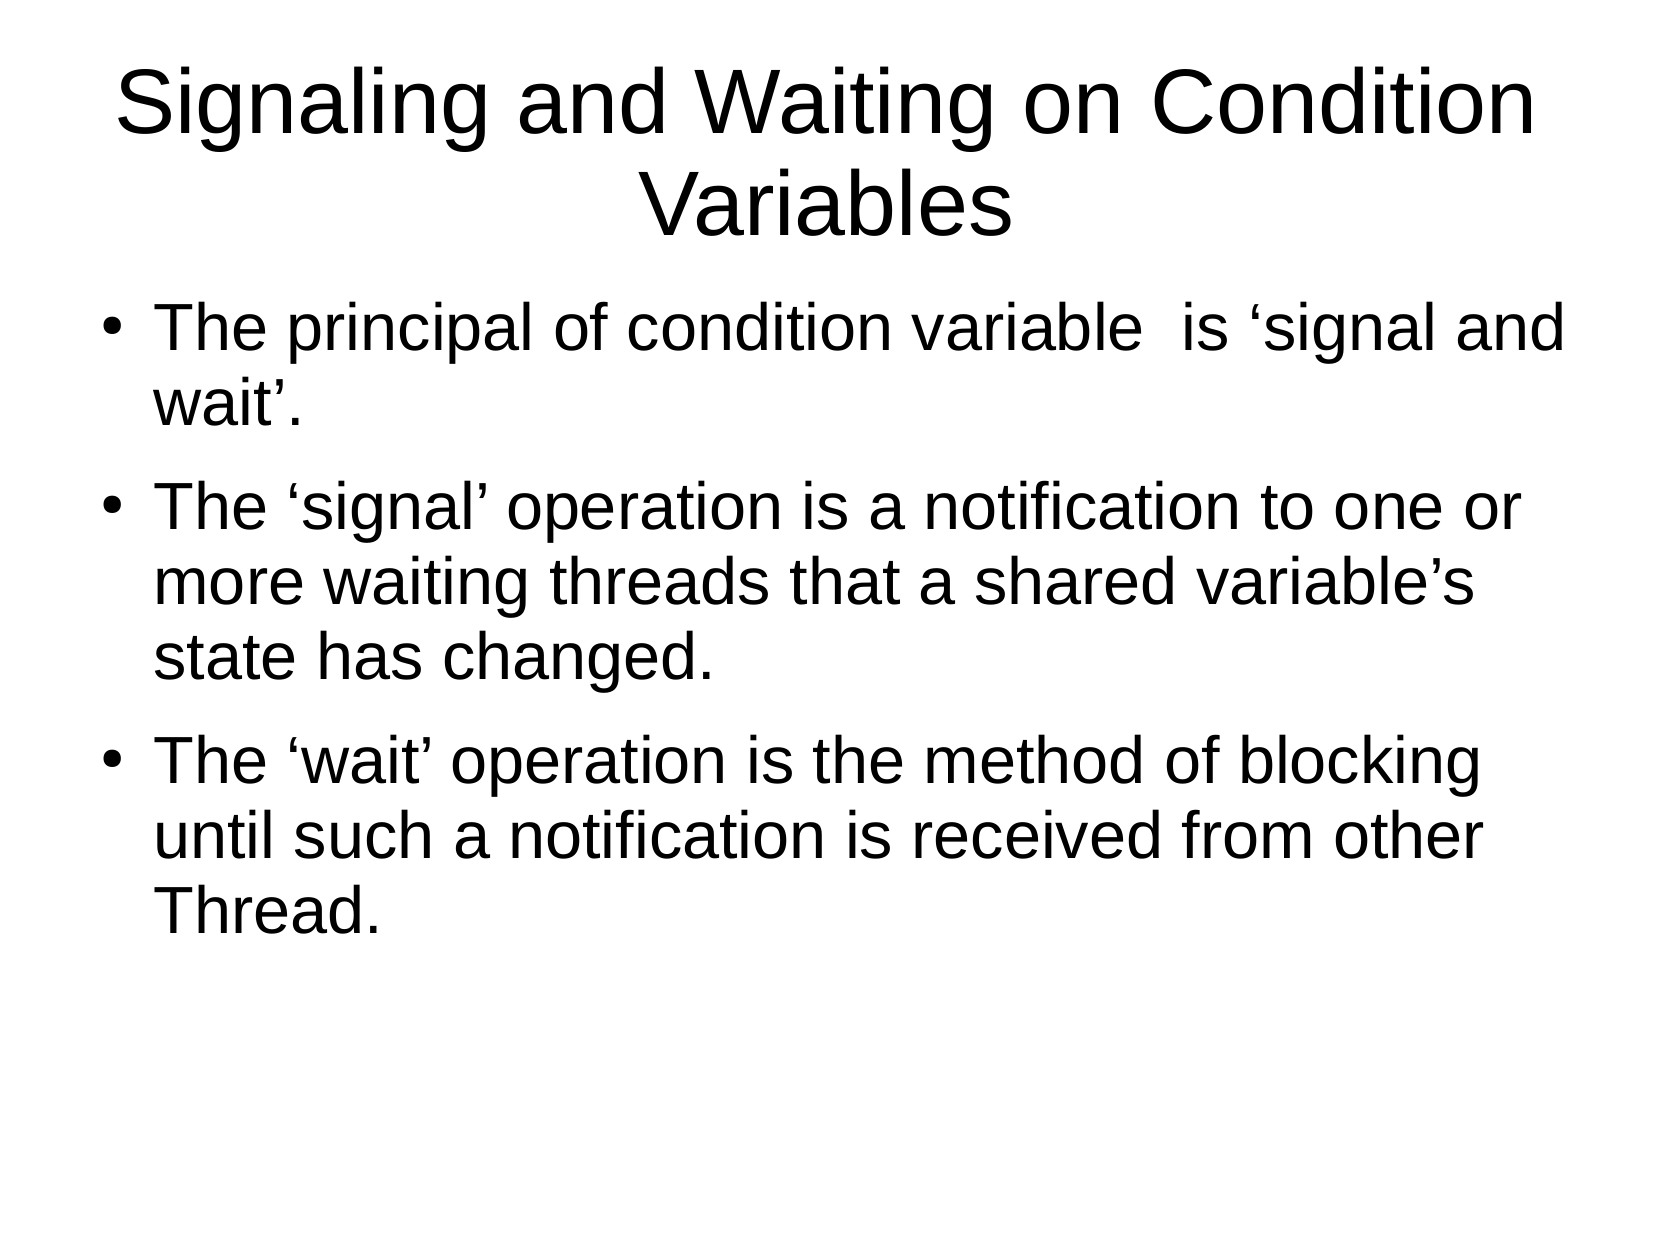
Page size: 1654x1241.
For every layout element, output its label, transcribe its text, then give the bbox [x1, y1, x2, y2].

list The principal of condition variable is ‘signal and wait’. The ‘signal’ operation is a notification to one or more waiting threads that a shared variable’s state has changed. The ‘wait’ operation is the method of blocking until such a notification is received from other Thread. [82, 290, 1571, 1010]
title Signaling and Waiting on Condition Variables [82, 49, 1571, 257]
